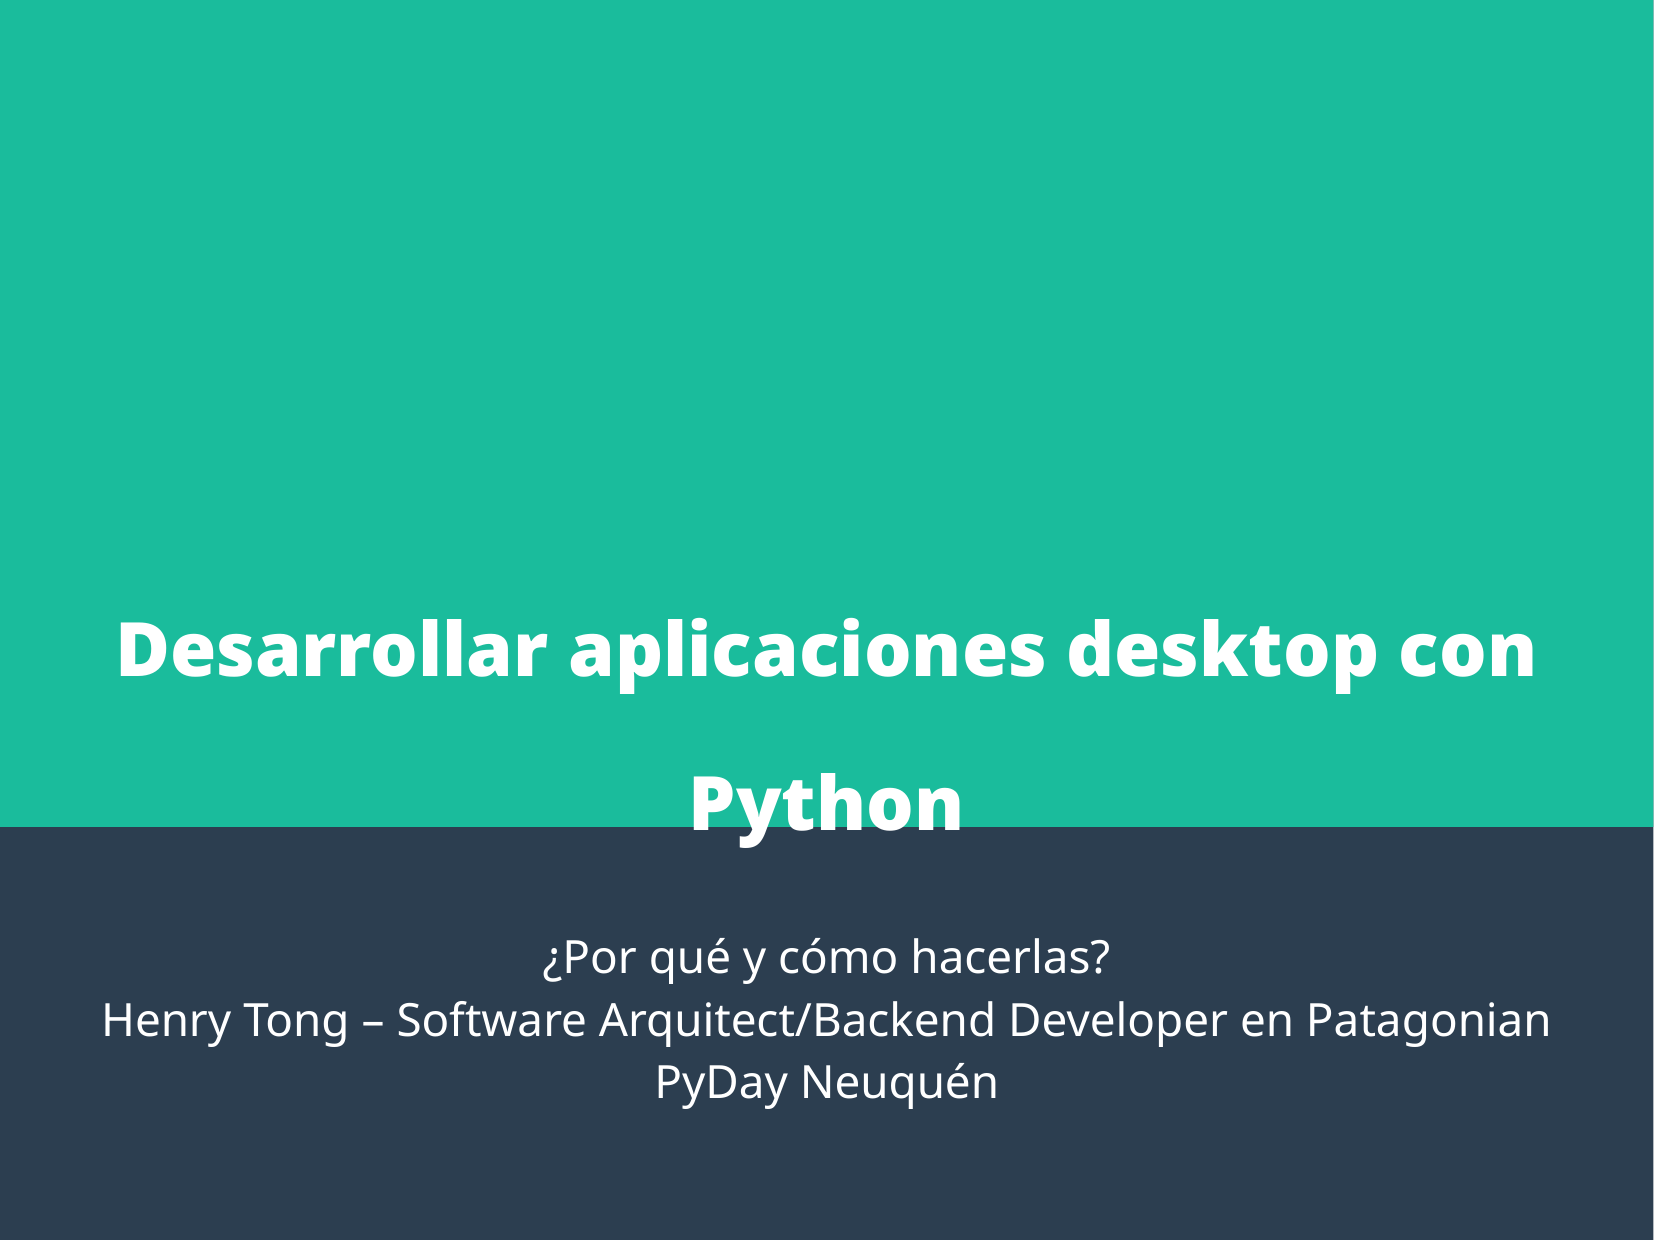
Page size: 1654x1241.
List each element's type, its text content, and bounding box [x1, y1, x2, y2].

title Desarrollar aplicaciones desktop con Python [59, 620, 1595, 778]
subtitle ¿Por qué y cómo hacerlas? Henry Tong – Software Arquitect/Backend Developer en Patagonian PyDay Neuquén [59, 856, 1595, 1182]
